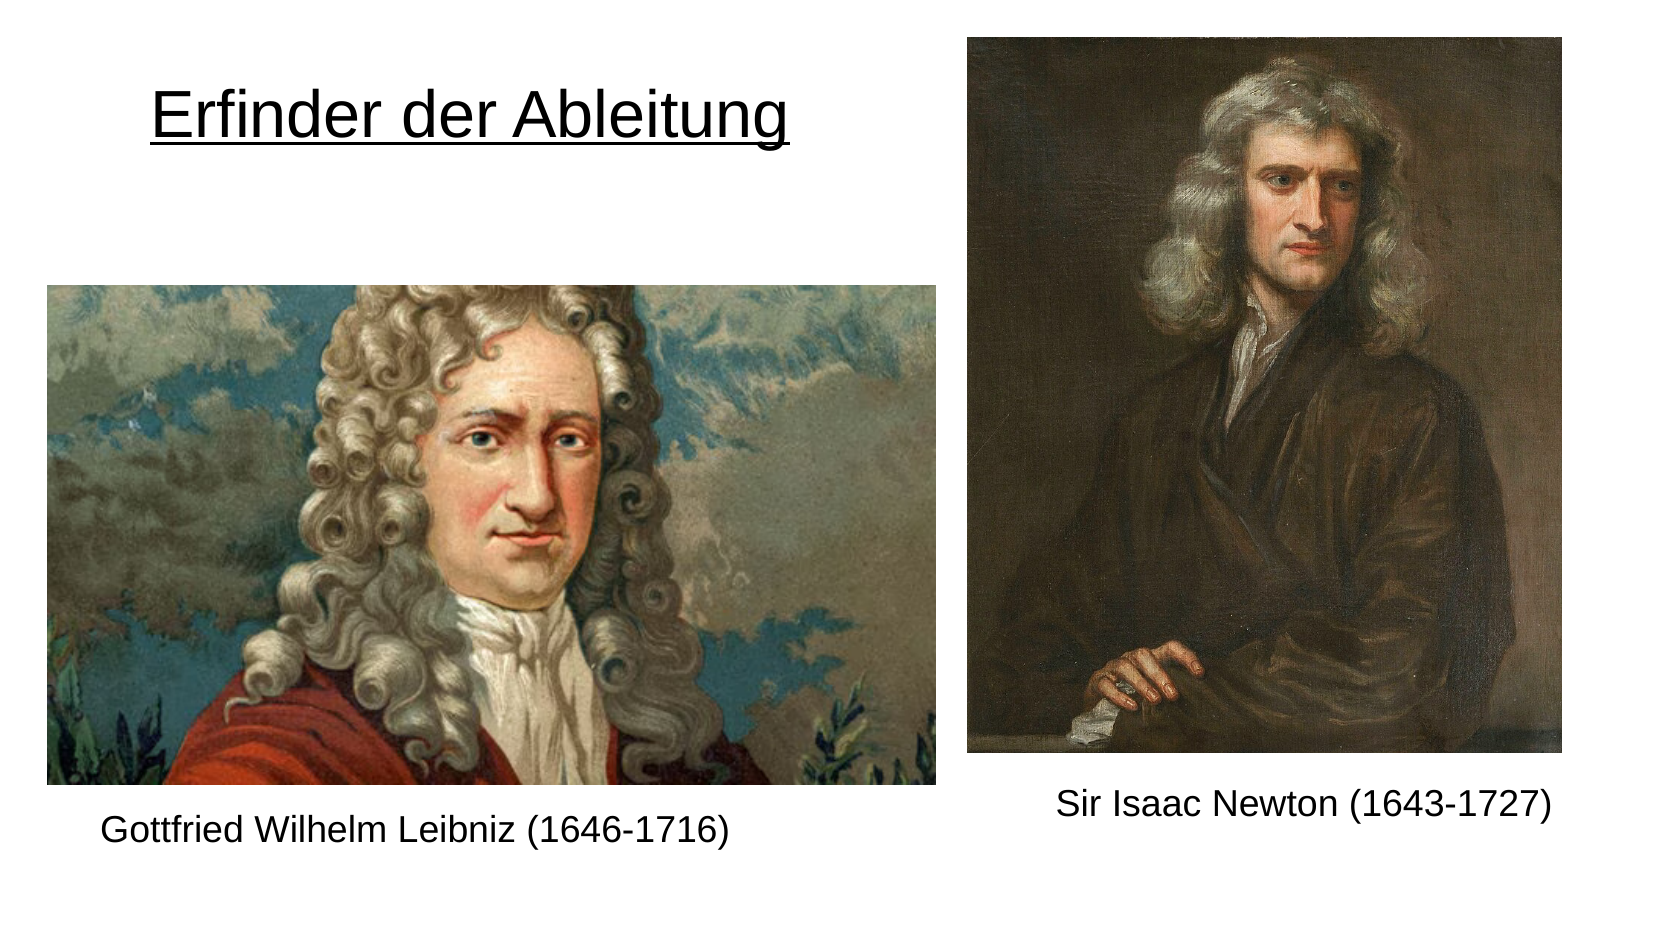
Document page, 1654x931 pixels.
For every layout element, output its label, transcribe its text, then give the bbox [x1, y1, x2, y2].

title Erfinder der Ableitung [82, 37, 858, 193]
picture [47, 285, 936, 786]
text_box Gottfried Wilhelm Leibniz (1646-1716) [85, 801, 805, 901]
picture [967, 37, 1562, 753]
text_box Sir Isaac Newton (1643-1727) [1040, 774, 1588, 874]
